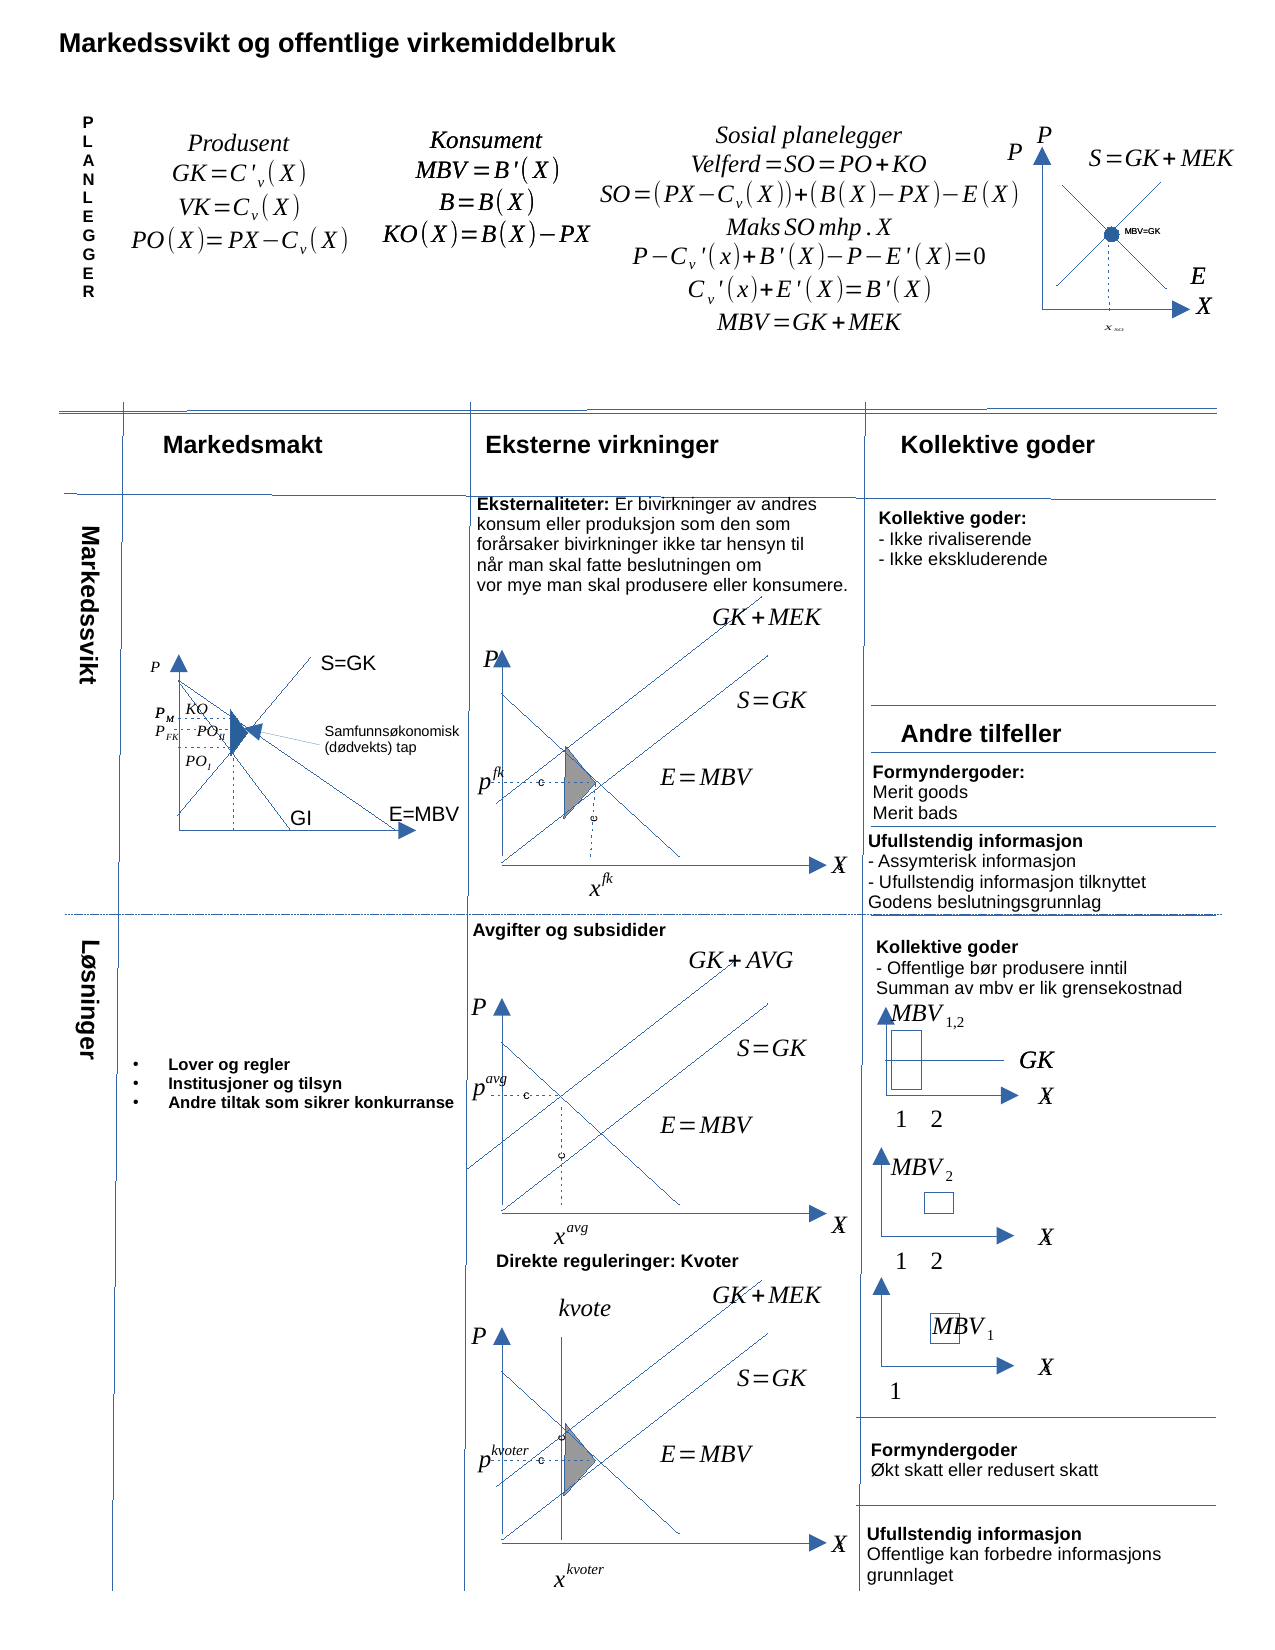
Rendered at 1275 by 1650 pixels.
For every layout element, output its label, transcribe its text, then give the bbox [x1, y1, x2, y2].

chart [889, 1153, 954, 1185]
chart [688, 946, 794, 975]
chart [1188, 292, 1221, 321]
chart [552, 1218, 590, 1243]
chart [735, 686, 809, 715]
chart [658, 1111, 755, 1140]
chart [375, 121, 1059, 336]
chart [930, 1247, 944, 1276]
chart [830, 851, 850, 880]
chart [145, 659, 165, 677]
chart [481, 645, 500, 673]
chart [895, 1247, 908, 1276]
chart [150, 704, 183, 743]
chart [1036, 1353, 1057, 1382]
text_box Ufullstendig informasjon Offentlige kan forbedre informasjons grunnlaget [852, 1516, 1266, 1641]
chart [1036, 1082, 1057, 1111]
chart [588, 869, 615, 901]
chart [469, 993, 488, 1022]
chart [830, 1212, 850, 1240]
text_box Markedssvikt og offentlige virkemiddelbruk [44, 20, 827, 97]
text_box Markedssvikt [43, 510, 113, 895]
chart [180, 700, 213, 719]
chart [475, 763, 505, 795]
text_box Eksternaliteter: Er bivirkninger av andres konsum eller produksjon som den som forårsaker bivirkninger ikke tar hensyn til når man skal fatte beslutningen om vor mye man skal produsere eller konsumere. [462, 486, 876, 611]
chart [658, 763, 755, 792]
text_box GI [275, 799, 337, 838]
text_box [145, 675, 176, 746]
chart [180, 752, 216, 773]
chart [712, 1281, 824, 1310]
text_box [563, 746, 596, 819]
chart [1082, 144, 1241, 173]
text_box Lover og regler Institusjoner og tilsyn Andre tiltak som sikrer konkurranse [118, 1048, 473, 1316]
chart [1019, 1046, 1057, 1075]
chart [930, 1312, 995, 1344]
chart [889, 999, 965, 1031]
chart [1103, 323, 1124, 333]
text_box S=GK [305, 644, 392, 684]
text_box Samfunnsøkonomisk (dødvekts) tap [309, 716, 479, 780]
chart [123, 129, 355, 258]
text_box P L A N L E G G E R [68, 106, 130, 401]
text_box Avgifter og subsidider [457, 912, 730, 968]
text_box Eksterne virkninger [470, 423, 854, 486]
chart [1036, 1223, 1057, 1252]
text_box E=MBV [374, 795, 475, 835]
chart [552, 1560, 606, 1592]
text_box [563, 1423, 596, 1496]
text_box Direkte reguleringer: Kvoter [481, 1243, 768, 1285]
chart [658, 1441, 755, 1469]
chart [895, 1105, 908, 1134]
chart [830, 1531, 850, 1559]
chart [735, 1035, 809, 1063]
text_box Kollektive goder: - Ikke rivaliserende - Ikke ekskluderende [863, 500, 1275, 665]
chart [735, 1364, 809, 1392]
chart [558, 1294, 613, 1323]
text_box Andre tilfeller [885, 712, 1085, 784]
text_box Ufullstendig informasjon - Assymterisk informasjon - Ufullstendig informasjon tilknyttet Godens beslutningsgrunnlag [853, 823, 1268, 948]
chart [1182, 262, 1213, 291]
text_box Løsninger [43, 923, 113, 1309]
text_box [924, 1192, 954, 1214]
chart [191, 723, 231, 743]
text_box [891, 1030, 922, 1090]
chart [469, 1322, 488, 1351]
chart [712, 603, 824, 632]
text_box Markedsmakt [148, 423, 425, 486]
chart [889, 1377, 902, 1406]
text_box [1104, 227, 1110, 242]
text_box Formyndergoder: Merit goods Merit bads [857, 754, 1272, 879]
chart [469, 1069, 509, 1101]
chart [475, 1441, 531, 1473]
text_box Kollektive goder [885, 423, 1118, 495]
text_box MBV=GK [1110, 219, 1205, 255]
text_box [230, 709, 248, 756]
text_box Kollektive goder - Offentlige bør produsere inntil Summan av mbv er lik grensekostnad [861, 930, 1275, 1054]
text_box Formyndergoder Økt skatt eller redusert skatt [856, 1432, 1270, 1557]
chart [930, 1105, 944, 1134]
